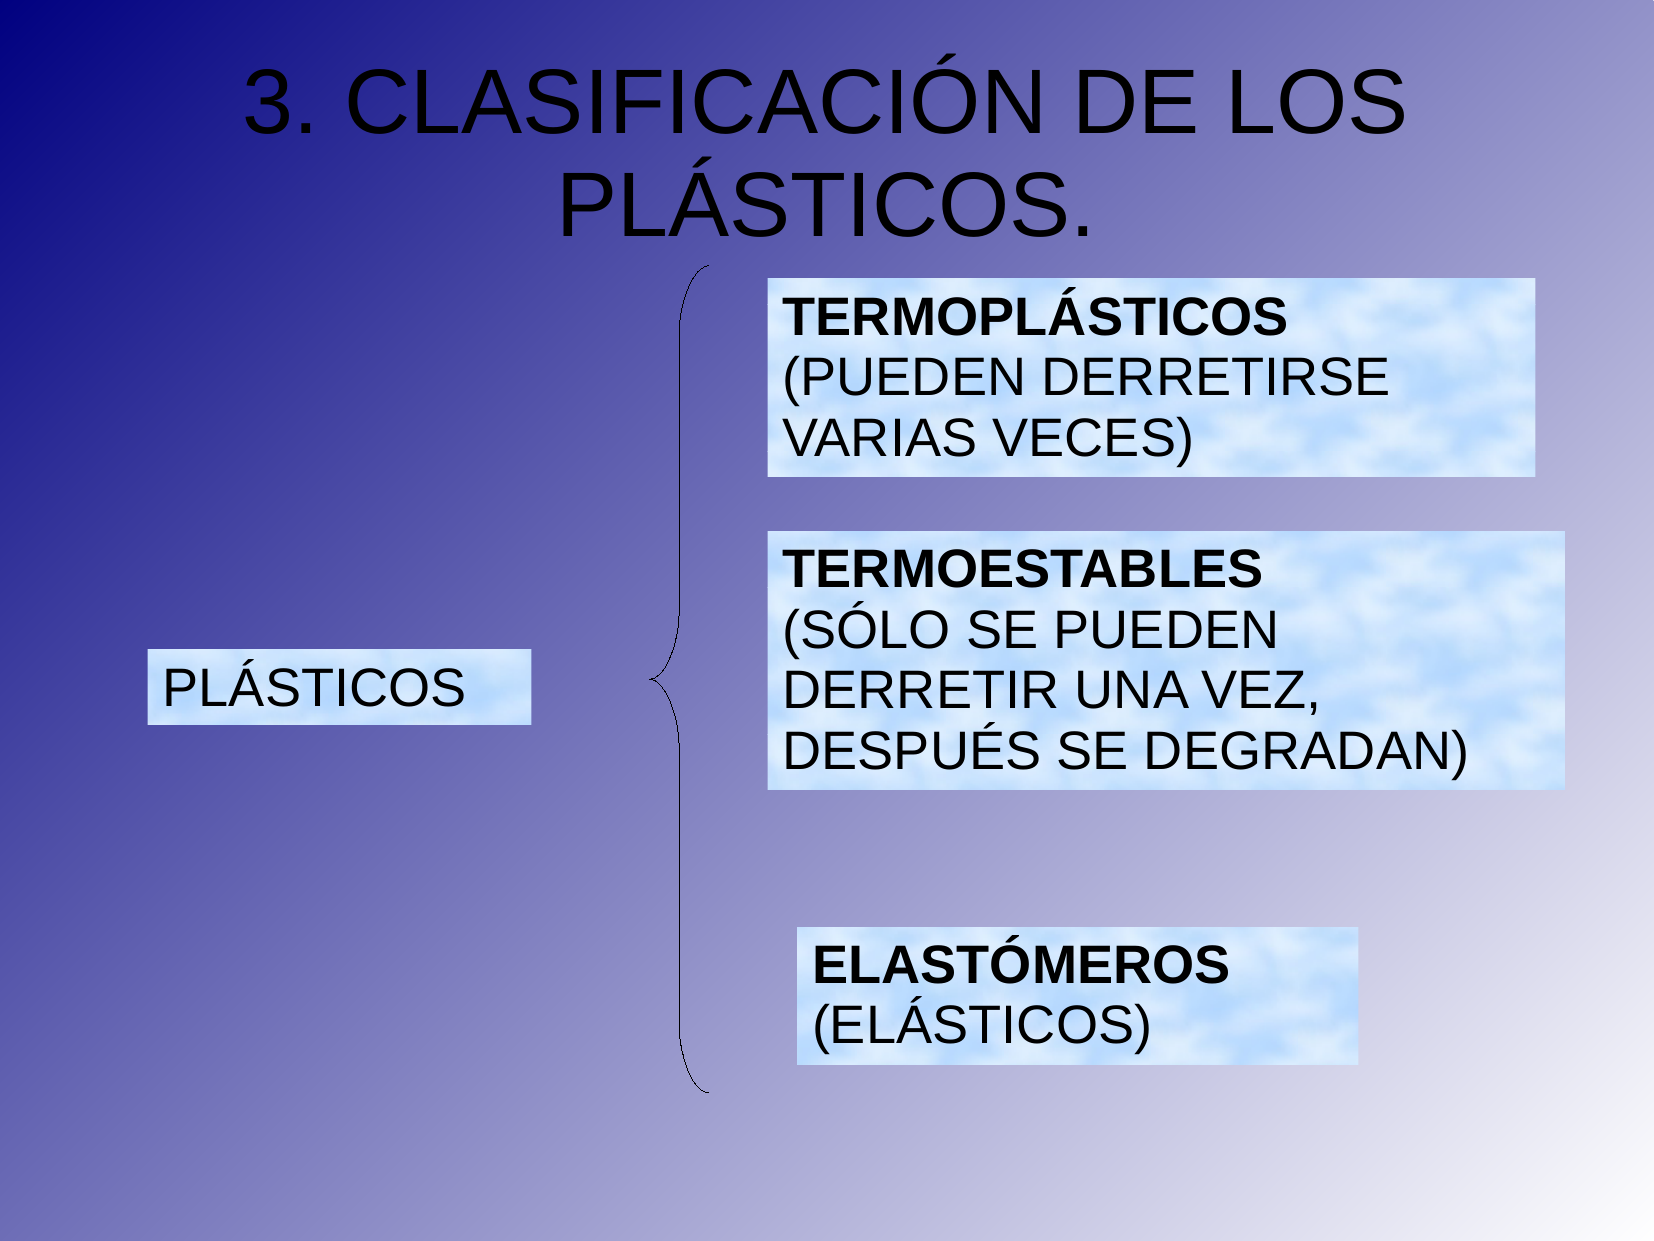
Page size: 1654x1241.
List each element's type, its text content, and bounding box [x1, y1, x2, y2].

text_box TERMOESTABLES (SÓLO SE PUEDEN DERRETIR UNA VEZ, DESPUÉS SE DEGRADAN) [767, 531, 1565, 790]
text_box PLÁSTICOS [147, 649, 532, 725]
text_box TERMOPLÁSTICOS (PUEDEN DERRETIRSE VARIAS VECES) [767, 278, 1536, 477]
title 3. CLASIFICACIÓN DE LOS PLÁSTICOS. [82, 49, 1571, 257]
text_box ELASTÓMEROS (ELÁSTICOS) [797, 927, 1359, 1065]
